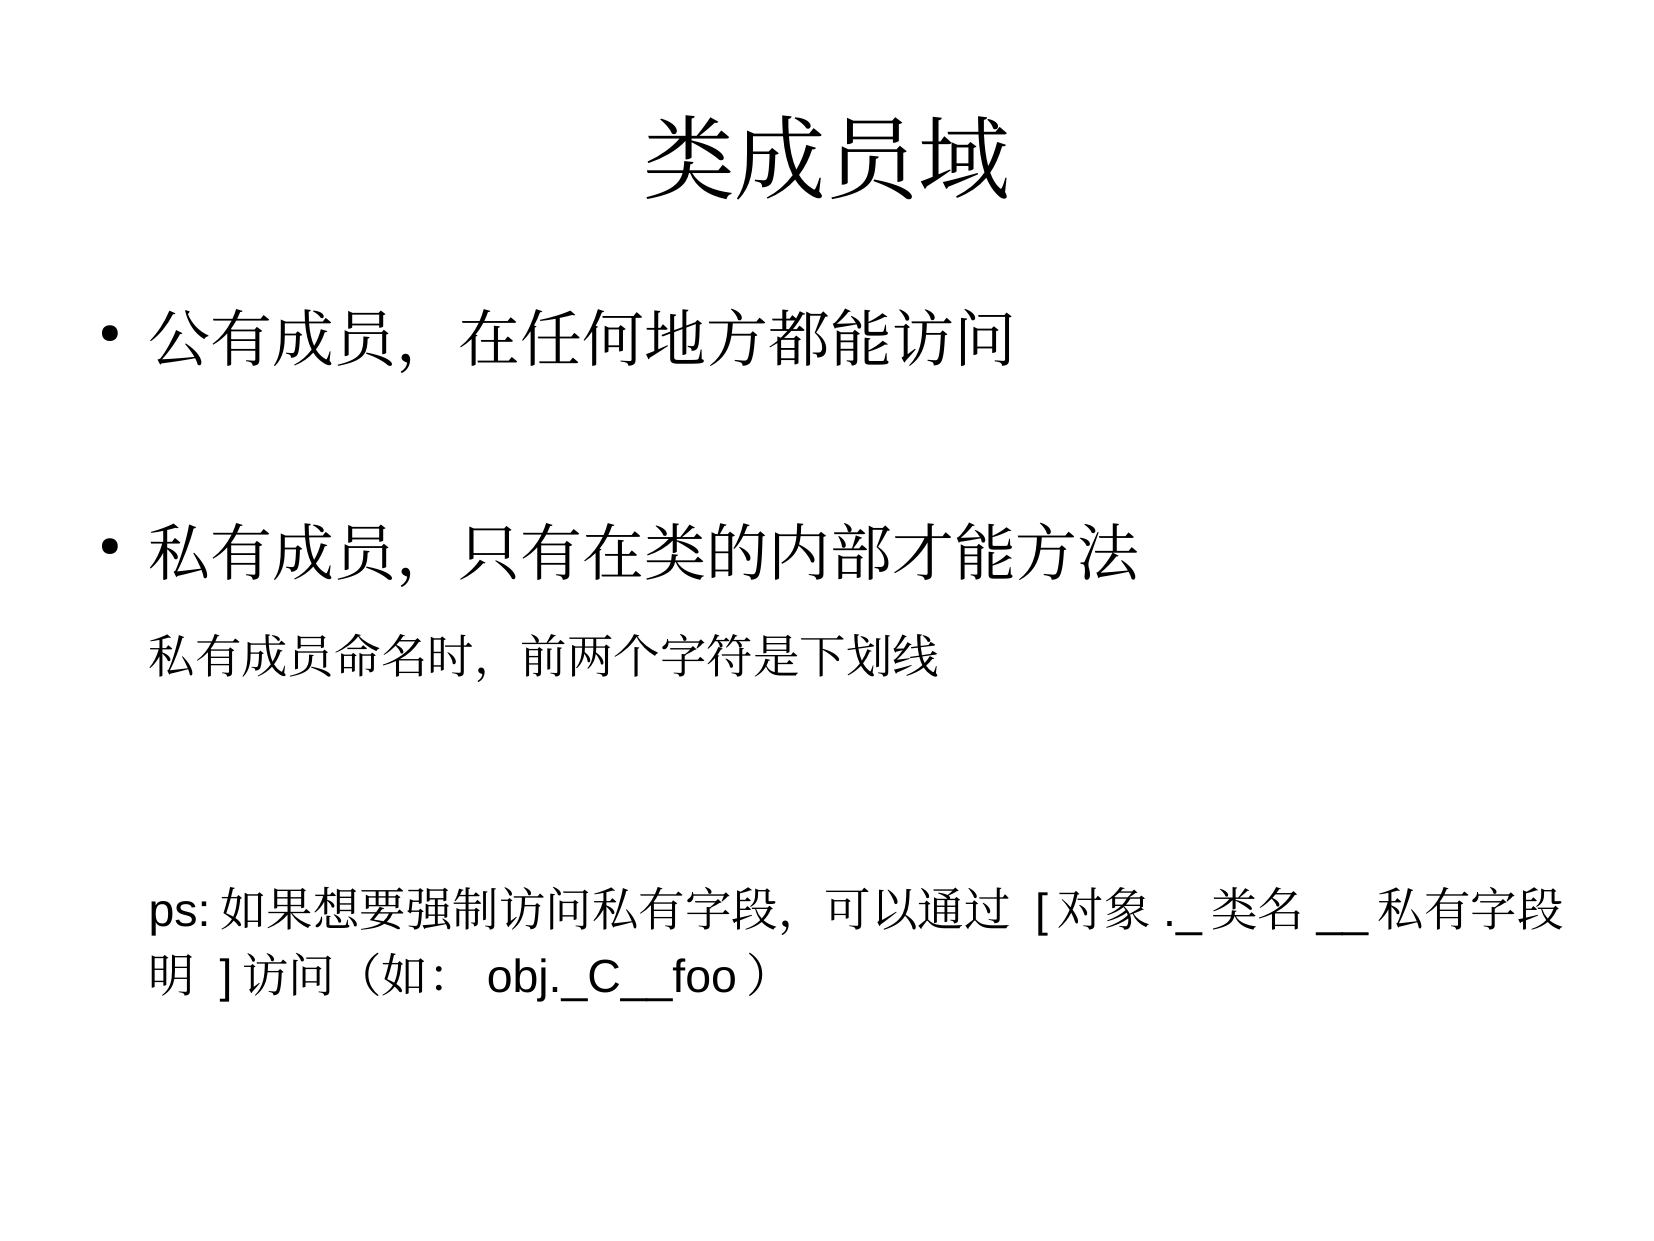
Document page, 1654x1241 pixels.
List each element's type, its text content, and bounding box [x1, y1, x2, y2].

title 类成员域 [82, 49, 1571, 257]
list 公有成员，在任何地方都能访问 私有成员，只有在类的内部才能方法 私有成员命名时，前两个字符是下划线 ps:如果想要强制访问私有字段，可以通过 [对象._类名__私有字段明 ]访问（如：obj._C__foo） [82, 290, 1571, 1010]
